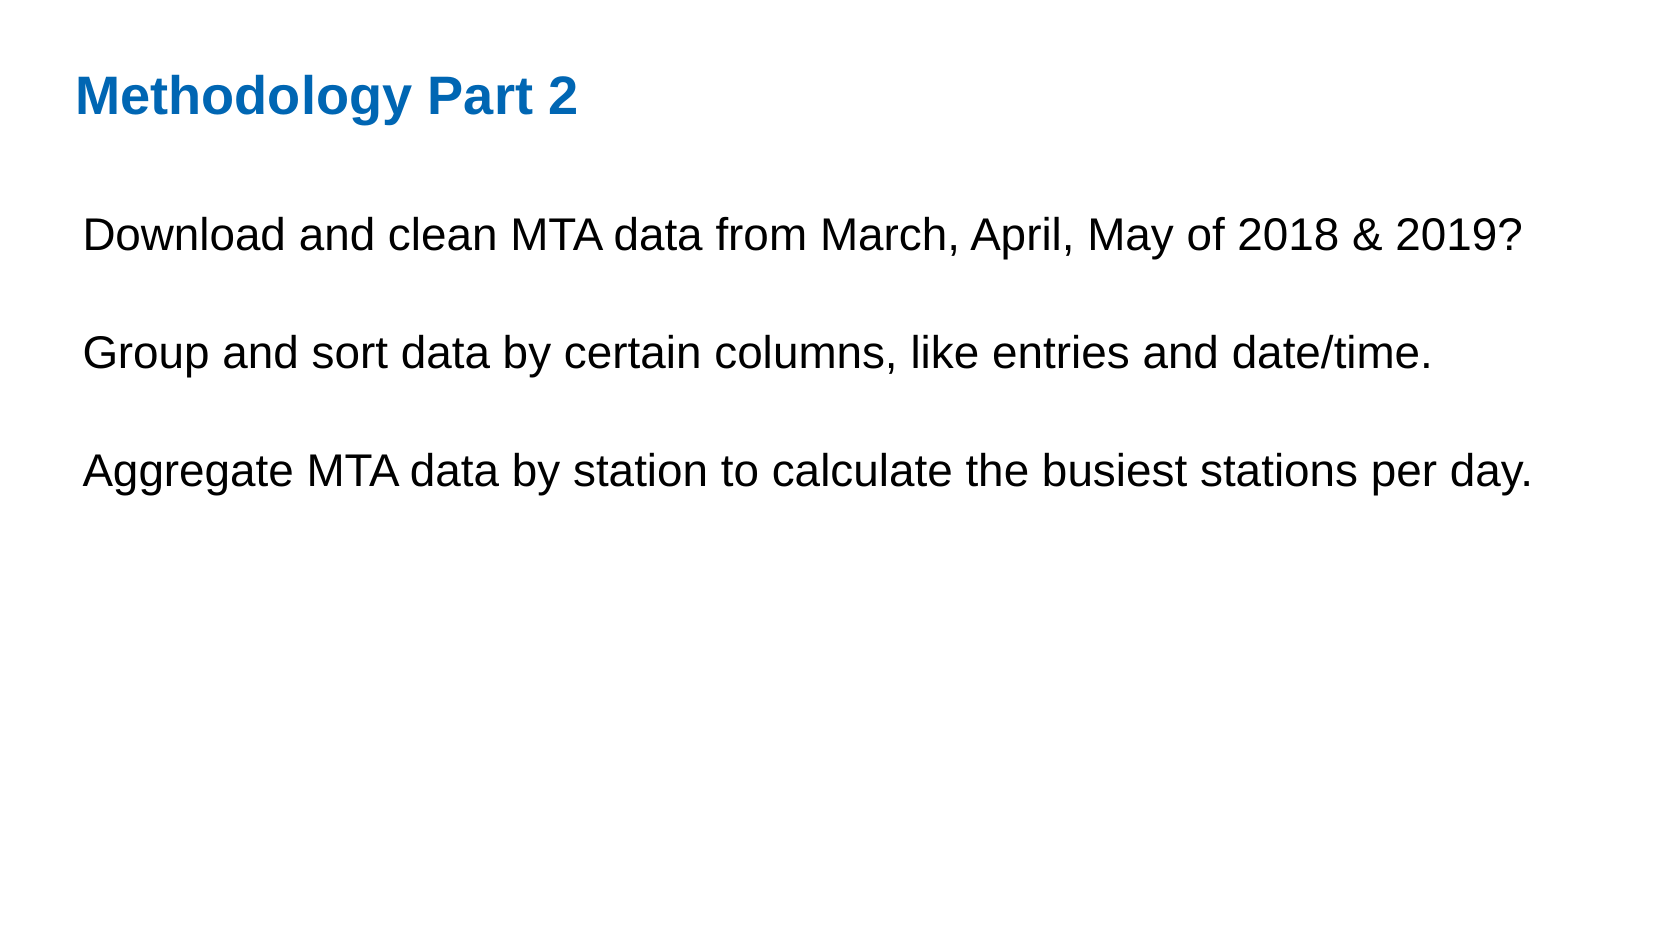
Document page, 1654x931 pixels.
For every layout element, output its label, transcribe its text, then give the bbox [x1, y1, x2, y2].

text_box Download and clean MTA data from March, April, May of 2018 & 2019? Group and sort data by certain columns, like entries and date/time. Aggregate MTA data by station to calculate the busiest stations per day. [67, 193, 1613, 563]
title Methodology Part 2 [0, 11, 751, 181]
